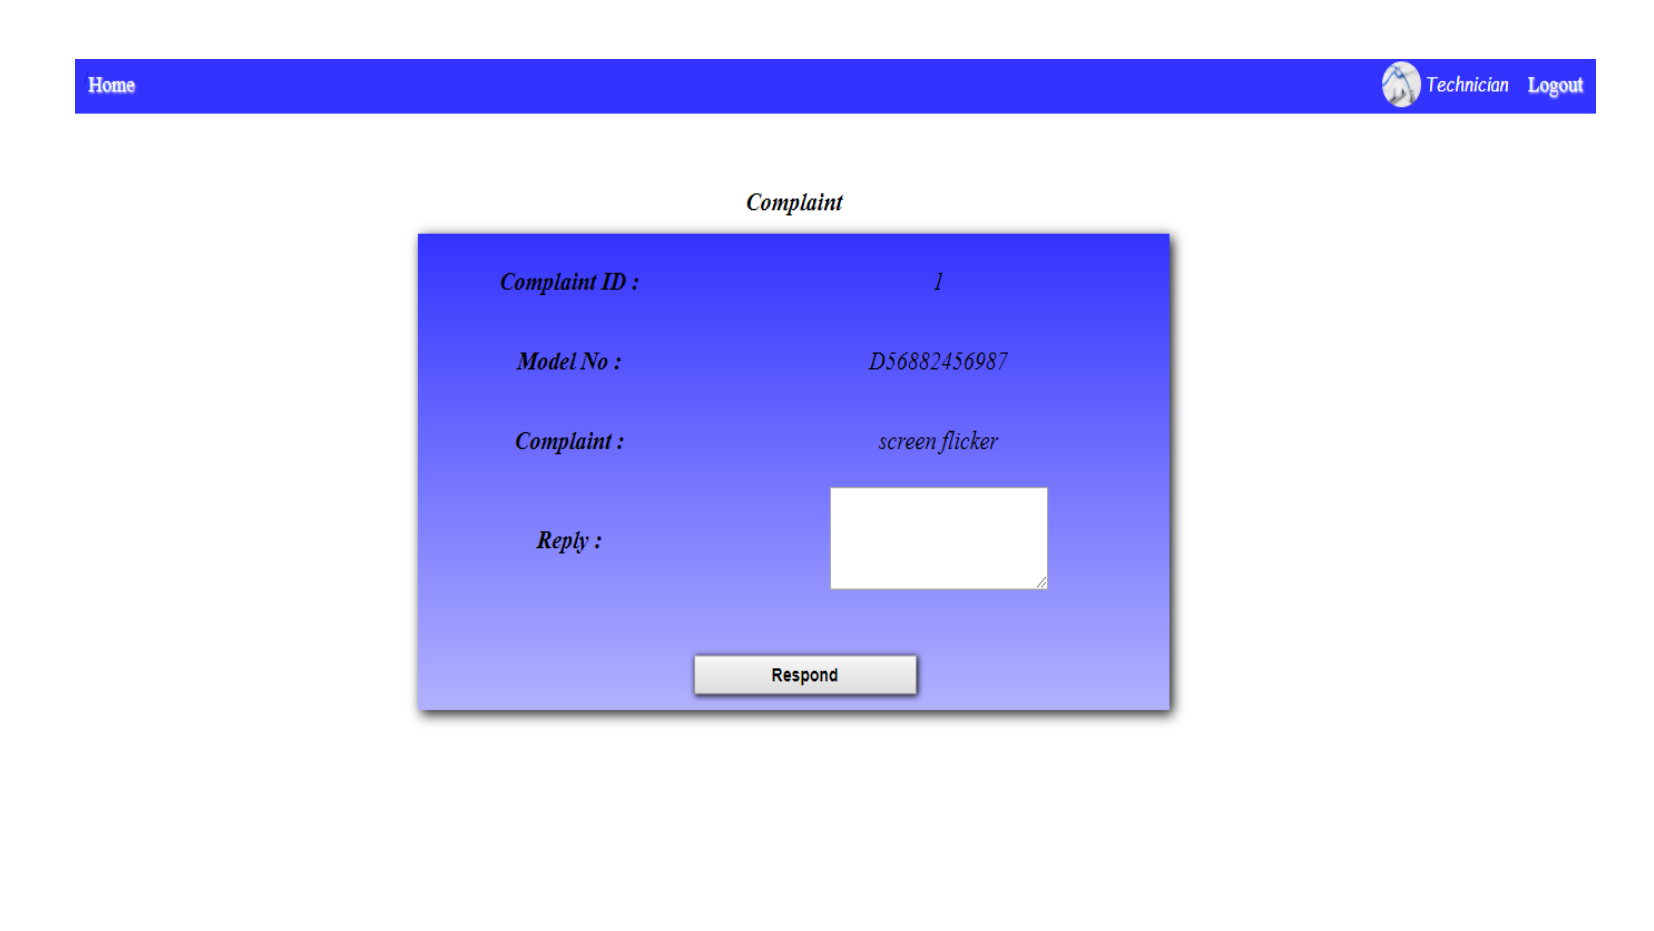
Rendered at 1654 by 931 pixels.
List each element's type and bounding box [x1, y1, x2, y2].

picture [75, 59, 1596, 826]
